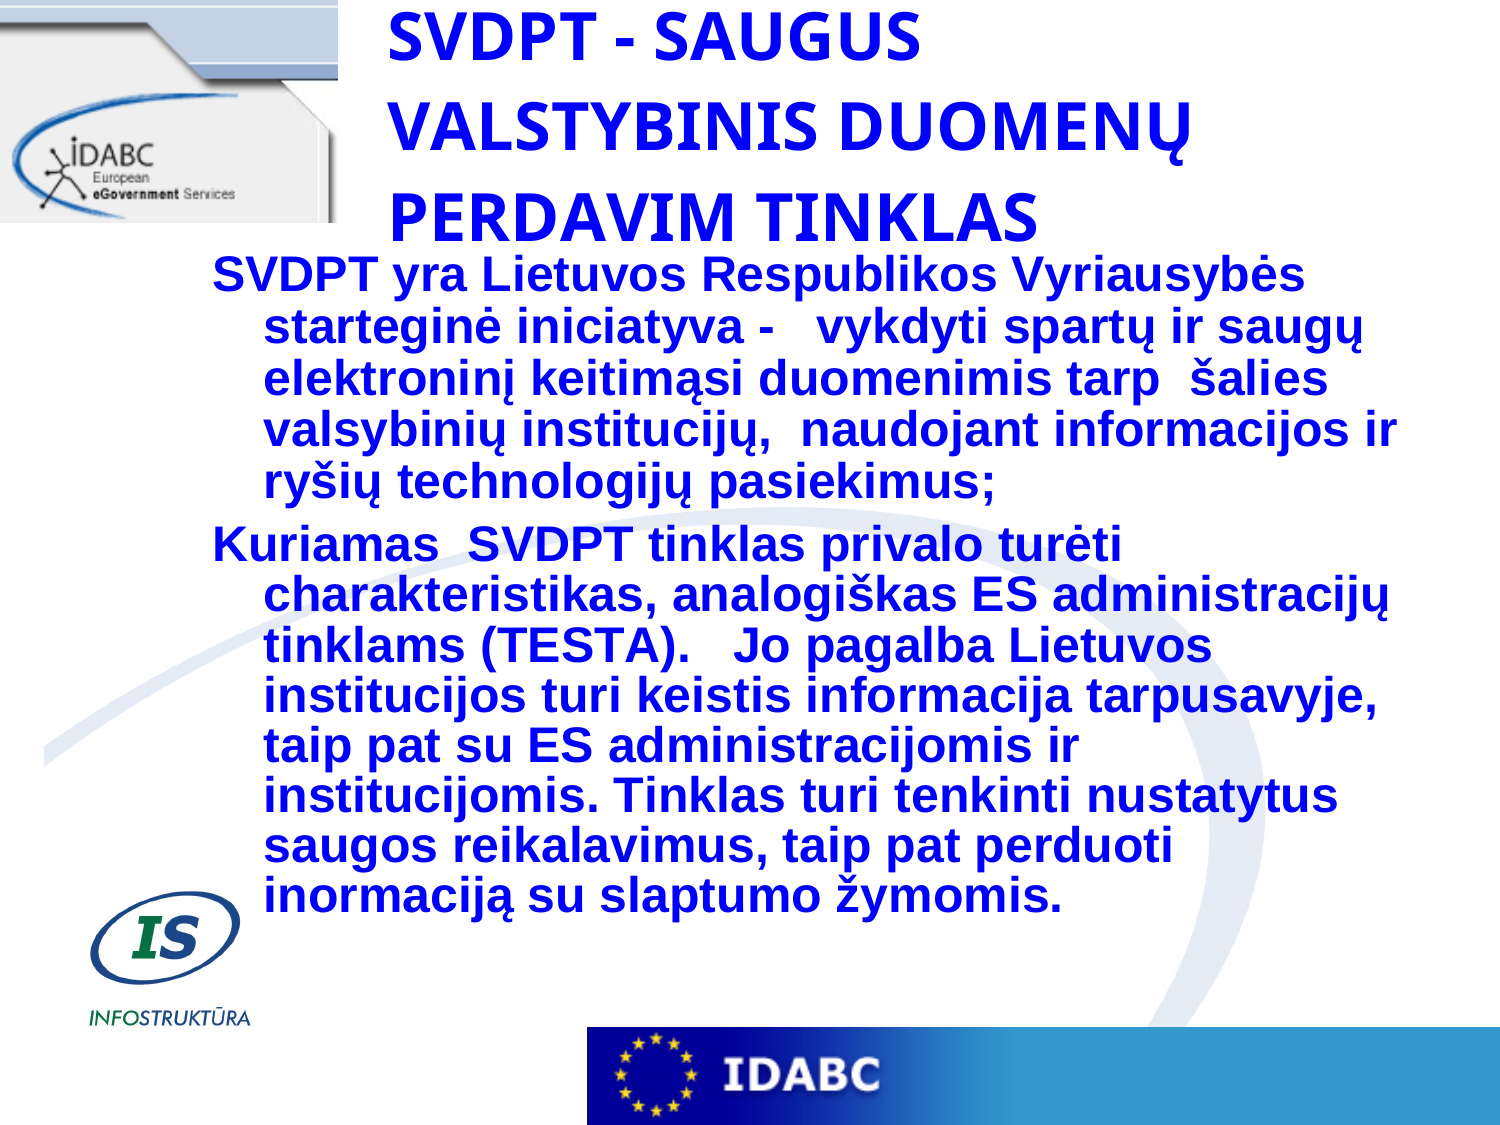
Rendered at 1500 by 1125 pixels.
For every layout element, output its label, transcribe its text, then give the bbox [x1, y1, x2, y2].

picture [0, 0, 1500, 1125]
list SVDPT yra Lietuvos Respublikos Vyriausybės starteginė iniciatyva - vykdyti spartų ir saugų elektroninį keitimąsi duomenimis tarp šalies valsybinių institucijų, naudojant informacijos ir ryšių technologijų pasiekimus; Kuriamas SVDPT tinklas privalo turėti charakteristikas, analogiškas ES administracijų tinklams (TESTA). Jo pagalba Lietuvos institucijos turi keistis informacija tarpusavyje, taip pat su ES administracijomis ir institucijomis. Tinklas turi tenkinti nustatytus saugos reikalavimus, taip pat perduoti inormaciją su slaptumo žymomis. [212, 249, 1404, 1041]
title SVDPT - SAUGUS VALSTYBINIS DUOMENŲ PERDAVIM TINKLAS [387, 5, 1365, 245]
